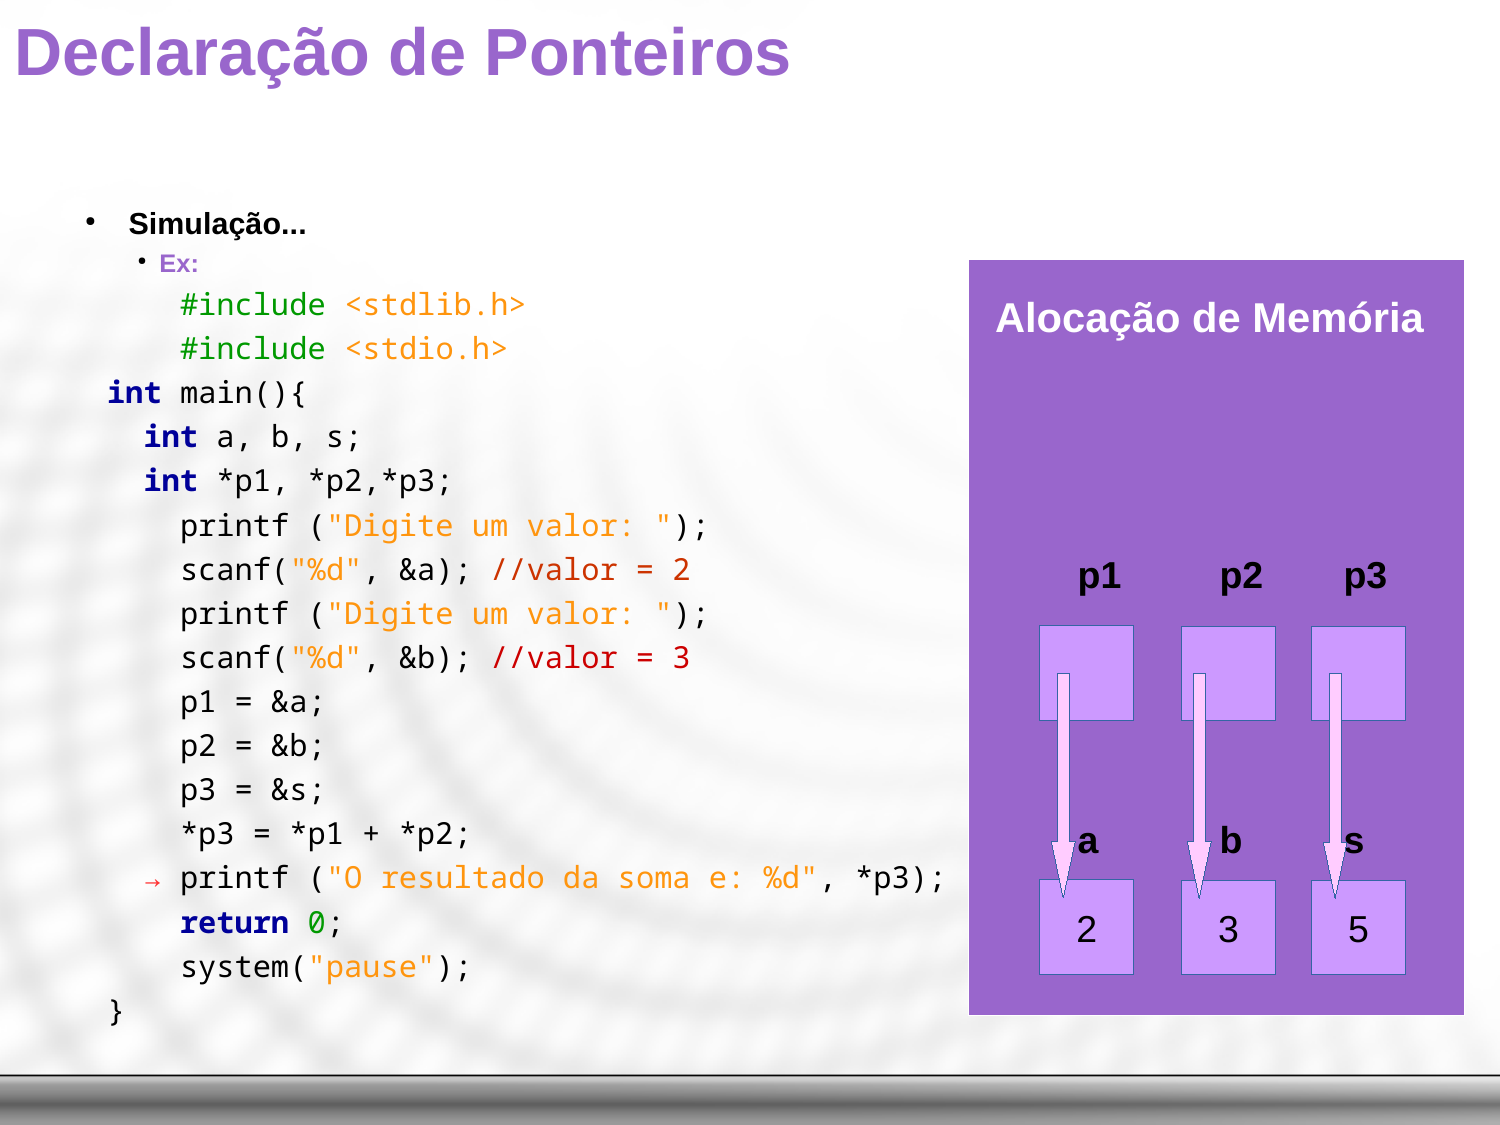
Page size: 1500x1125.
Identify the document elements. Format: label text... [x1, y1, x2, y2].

text_box [968, 259, 1465, 1016]
text_box a [1070, 809, 1146, 869]
text_box 5 [1311, 880, 1406, 975]
list Simulação... Ex: #include <stdlib.h> #include <stdio.h> int main(){ int a, b, s; int *p1, *p2,*p3; printf ("Digite um valor: "); scanf("%d", &a); //valor = 2 printf ("Digite um valor: "); scanf("%d", &b); //valor = 3 p1 = &a; p2 = &b; p3 = &s; *p3 = *p1 + *p2; → printf ("O resultado da soma e: %d", *p3); return 0; system("pause"); } [58, 196, 1442, 1036]
title Declaração de Ponteiros [0, 0, 1353, 102]
text_box s [1342, 809, 1412, 869]
picture [0, 0, 1500, 1125]
text_box p3 [1328, 543, 1412, 604]
text_box p1 [1062, 543, 1146, 604]
text_box 2 [1039, 879, 1134, 975]
text_box 3 [1181, 880, 1276, 975]
text_box b [1206, 809, 1288, 869]
text_box p2 [1204, 543, 1288, 604]
text_box Alocação de Memória [980, 283, 1439, 349]
